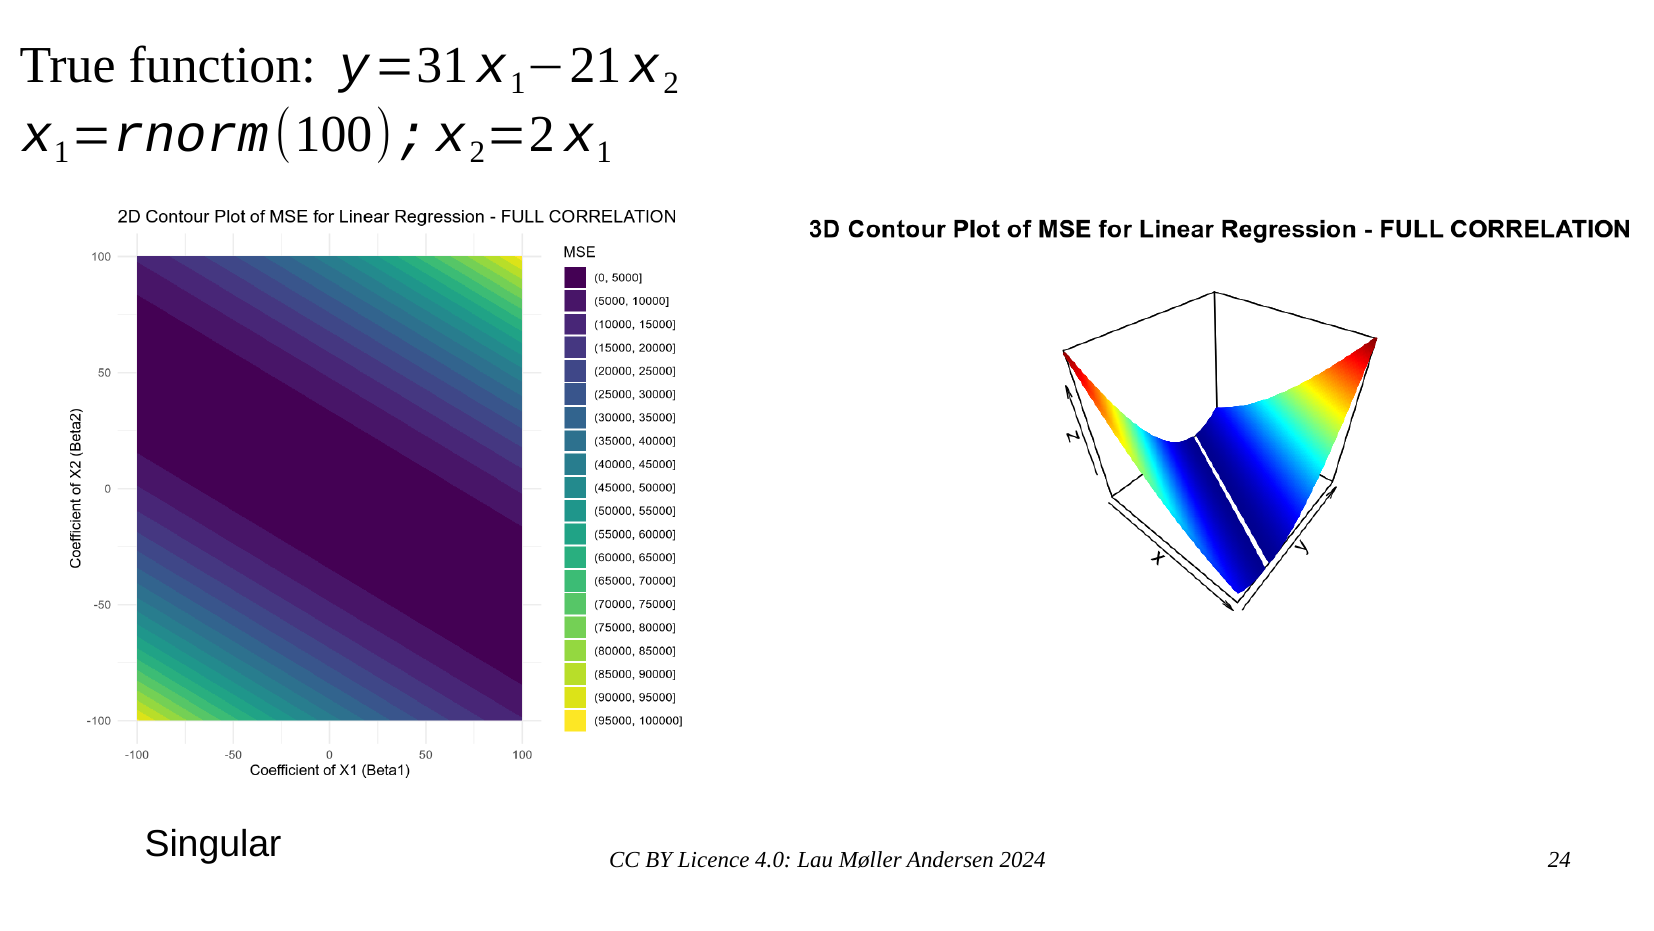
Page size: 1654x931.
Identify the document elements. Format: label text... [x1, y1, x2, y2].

picture [791, 213, 1630, 645]
text_box Singular [129, 814, 355, 872]
chart [11, 35, 685, 170]
picture [62, 202, 697, 785]
